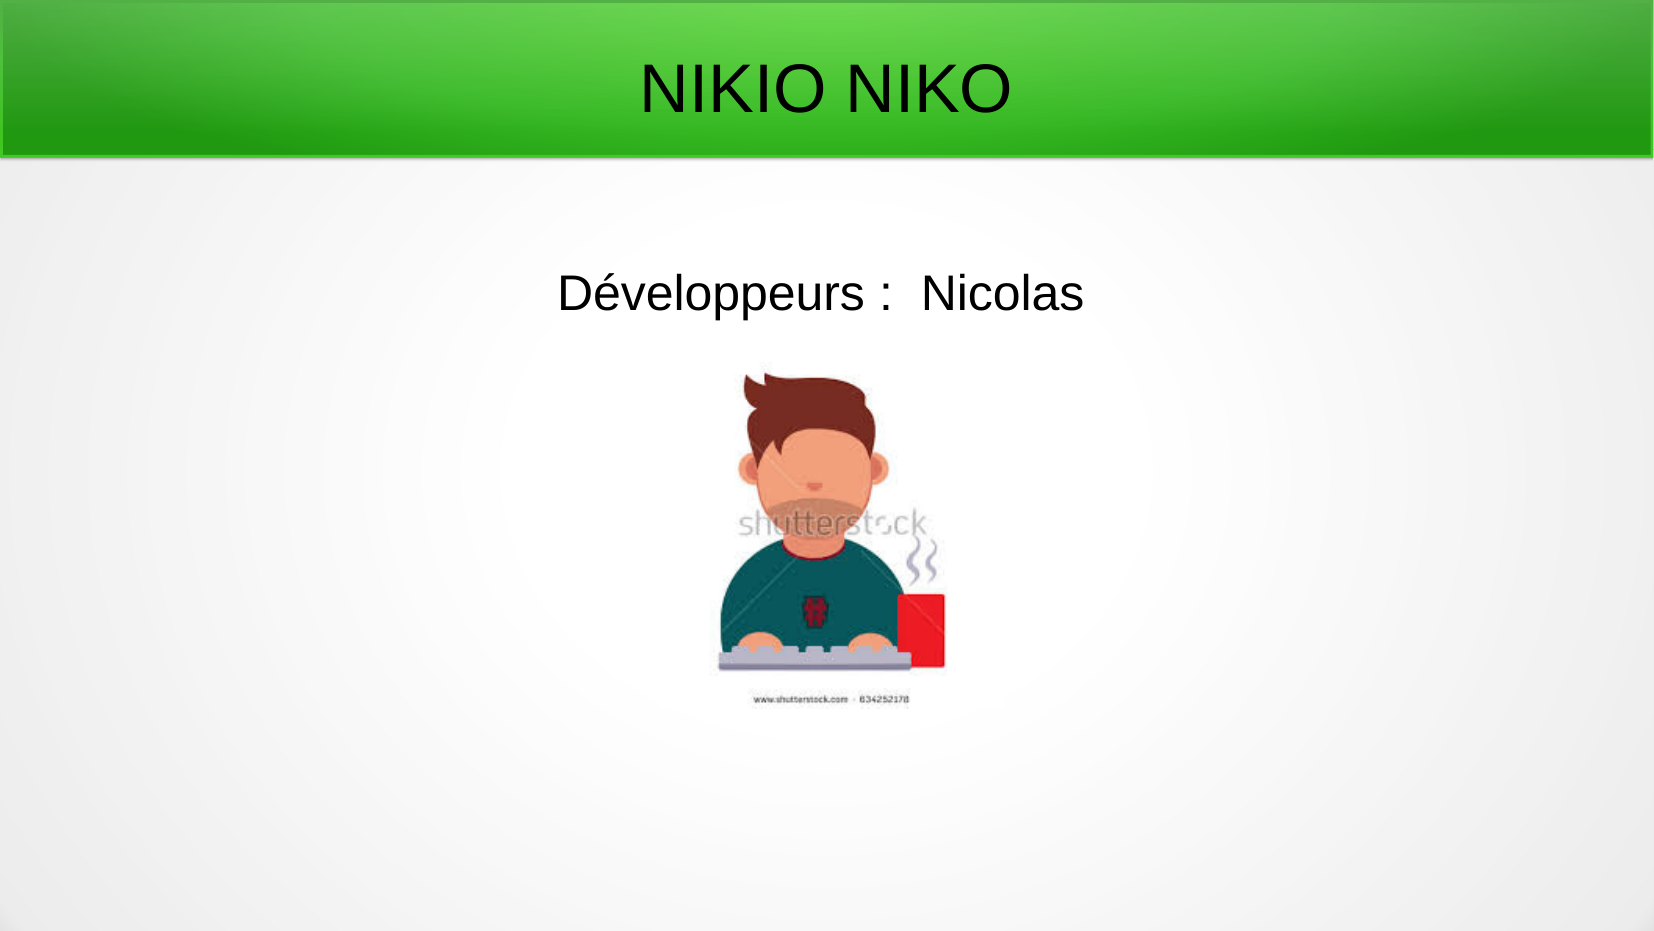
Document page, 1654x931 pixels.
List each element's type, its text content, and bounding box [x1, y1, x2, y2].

title NIKIO NIKO [82, 35, 1571, 142]
text_box Développeurs : Nicolas [129, 200, 1512, 386]
picture [660, 350, 1004, 709]
